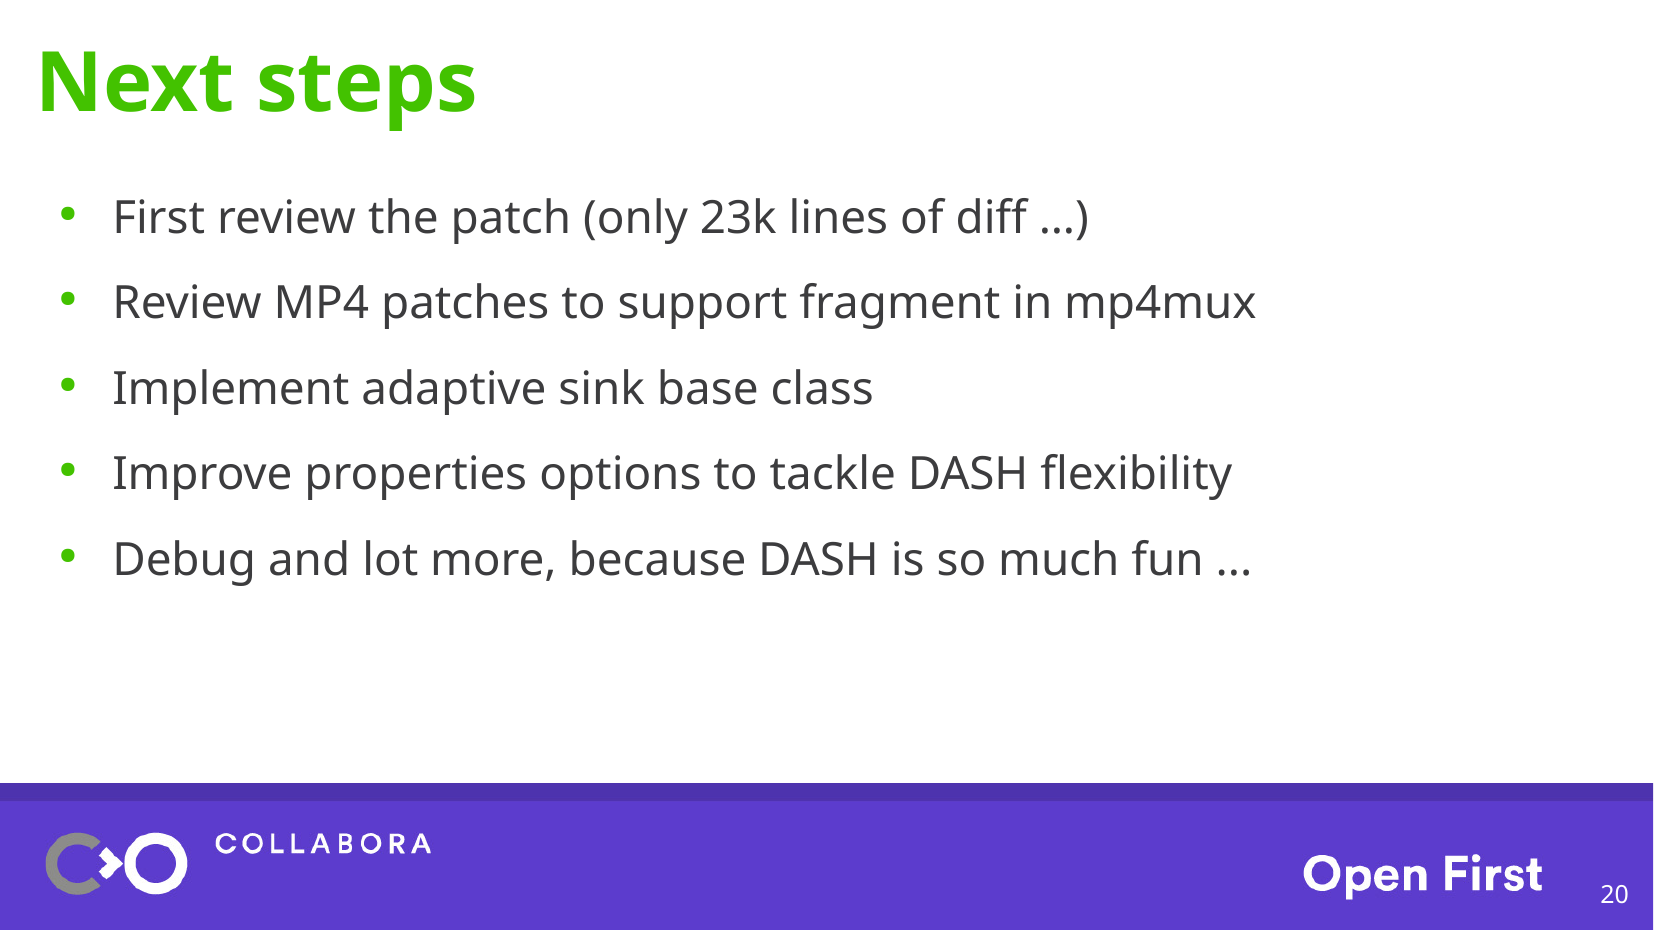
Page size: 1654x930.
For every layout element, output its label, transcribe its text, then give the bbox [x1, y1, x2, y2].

picture [0, 0, 1654, 930]
title Next steps [35, 28, 1608, 192]
list First review the patch (only 23k lines of diff …) Review MP4 patches to support fragment in mp4mux Implement adaptive sink base class Improve properties options to tackle DASH flexibility Debug and lot more, because DASH is so much fun ... [41, 160, 1613, 804]
